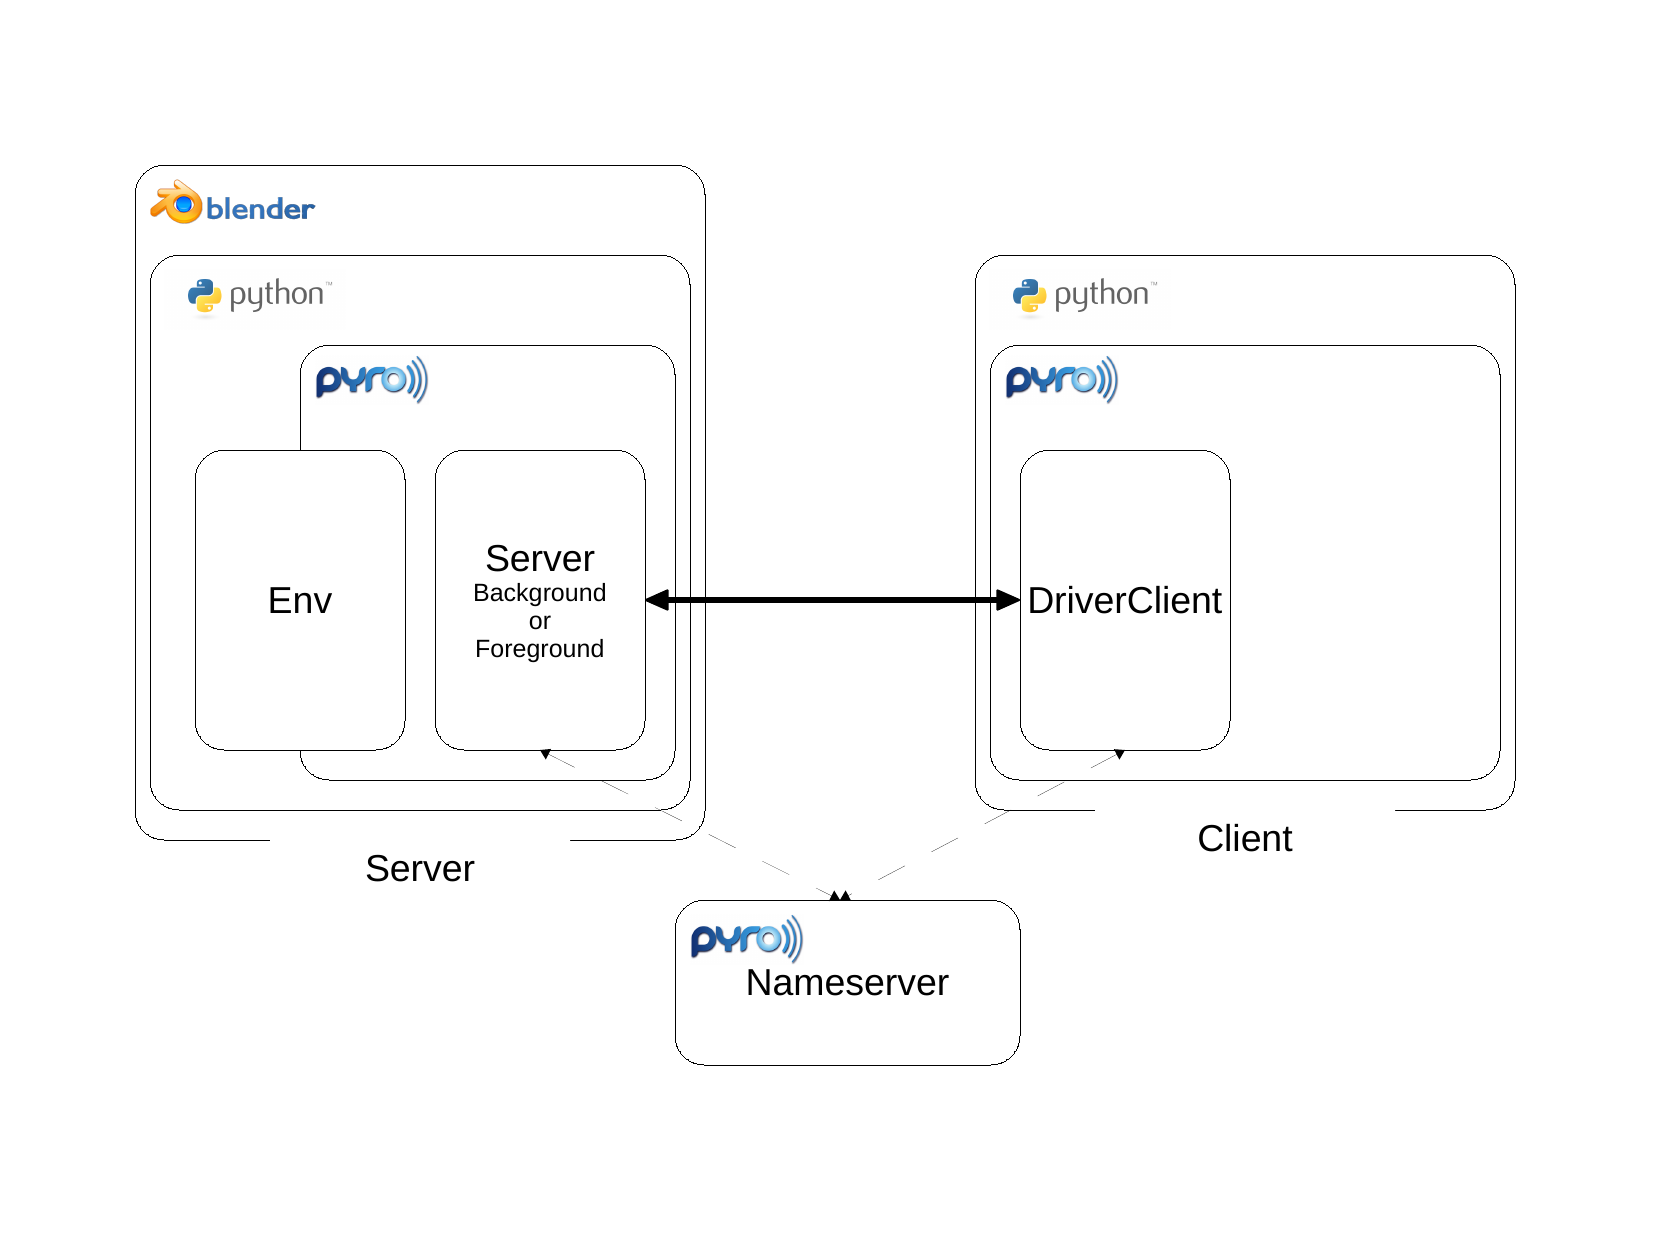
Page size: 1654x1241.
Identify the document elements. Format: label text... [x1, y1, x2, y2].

picture [315, 355, 429, 406]
picture [1005, 355, 1119, 406]
picture [150, 179, 316, 224]
text_box Client [1095, 810, 1396, 871]
picture [164, 269, 346, 331]
text_box [975, 255, 1516, 811]
picture [690, 914, 804, 965]
text_box Nameserver [675, 900, 1021, 1066]
text_box Env [195, 450, 406, 751]
text_box DriverClient [1020, 450, 1231, 751]
text_box Server Background or Foreground [435, 450, 646, 751]
text_box Server [270, 840, 571, 901]
text_box [135, 165, 706, 841]
picture [989, 269, 1171, 331]
